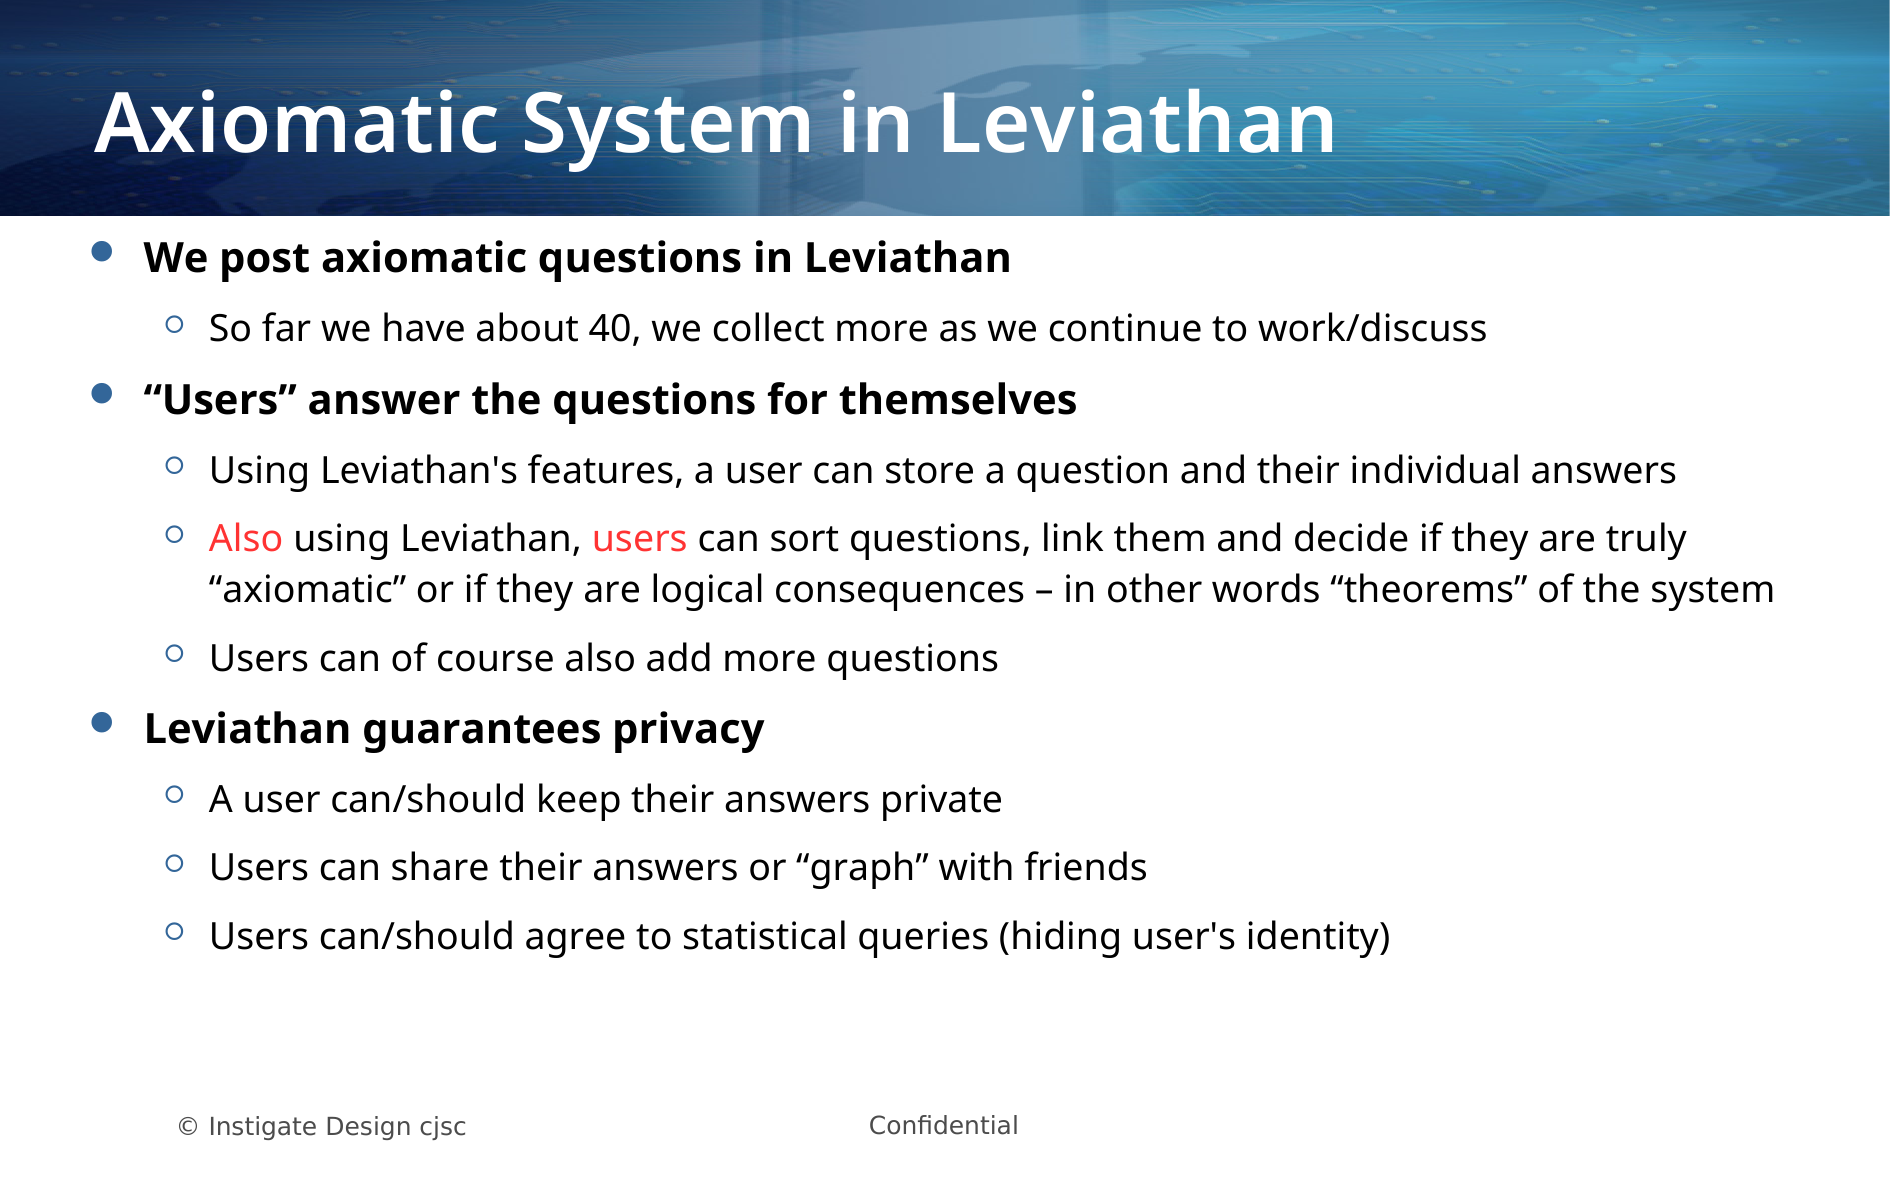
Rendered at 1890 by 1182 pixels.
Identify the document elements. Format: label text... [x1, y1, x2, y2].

title Axiomatic System in Leviathan [94, 35, 1793, 205]
list We post axiomatic questions in Leviathan So far we have about 40, we collect more as we continue to work/discuss “Users” answer the questions for themselves Using Leviathan's features, a user can store a question and their individual answers Also using Leviathan, users can sort questions, link them and decide if they are truly “axiomatic” or if they are logical consequences – in other words “theorems” of the system Users can of course also add more questions Leviathan guarantees privacy A user can/should keep their answers private Users can share their answers or “graph” with friends Users can/should agree to statistical queries (hiding user's identity) [88, 228, 1788, 961]
picture [0, 0, 1890, 216]
